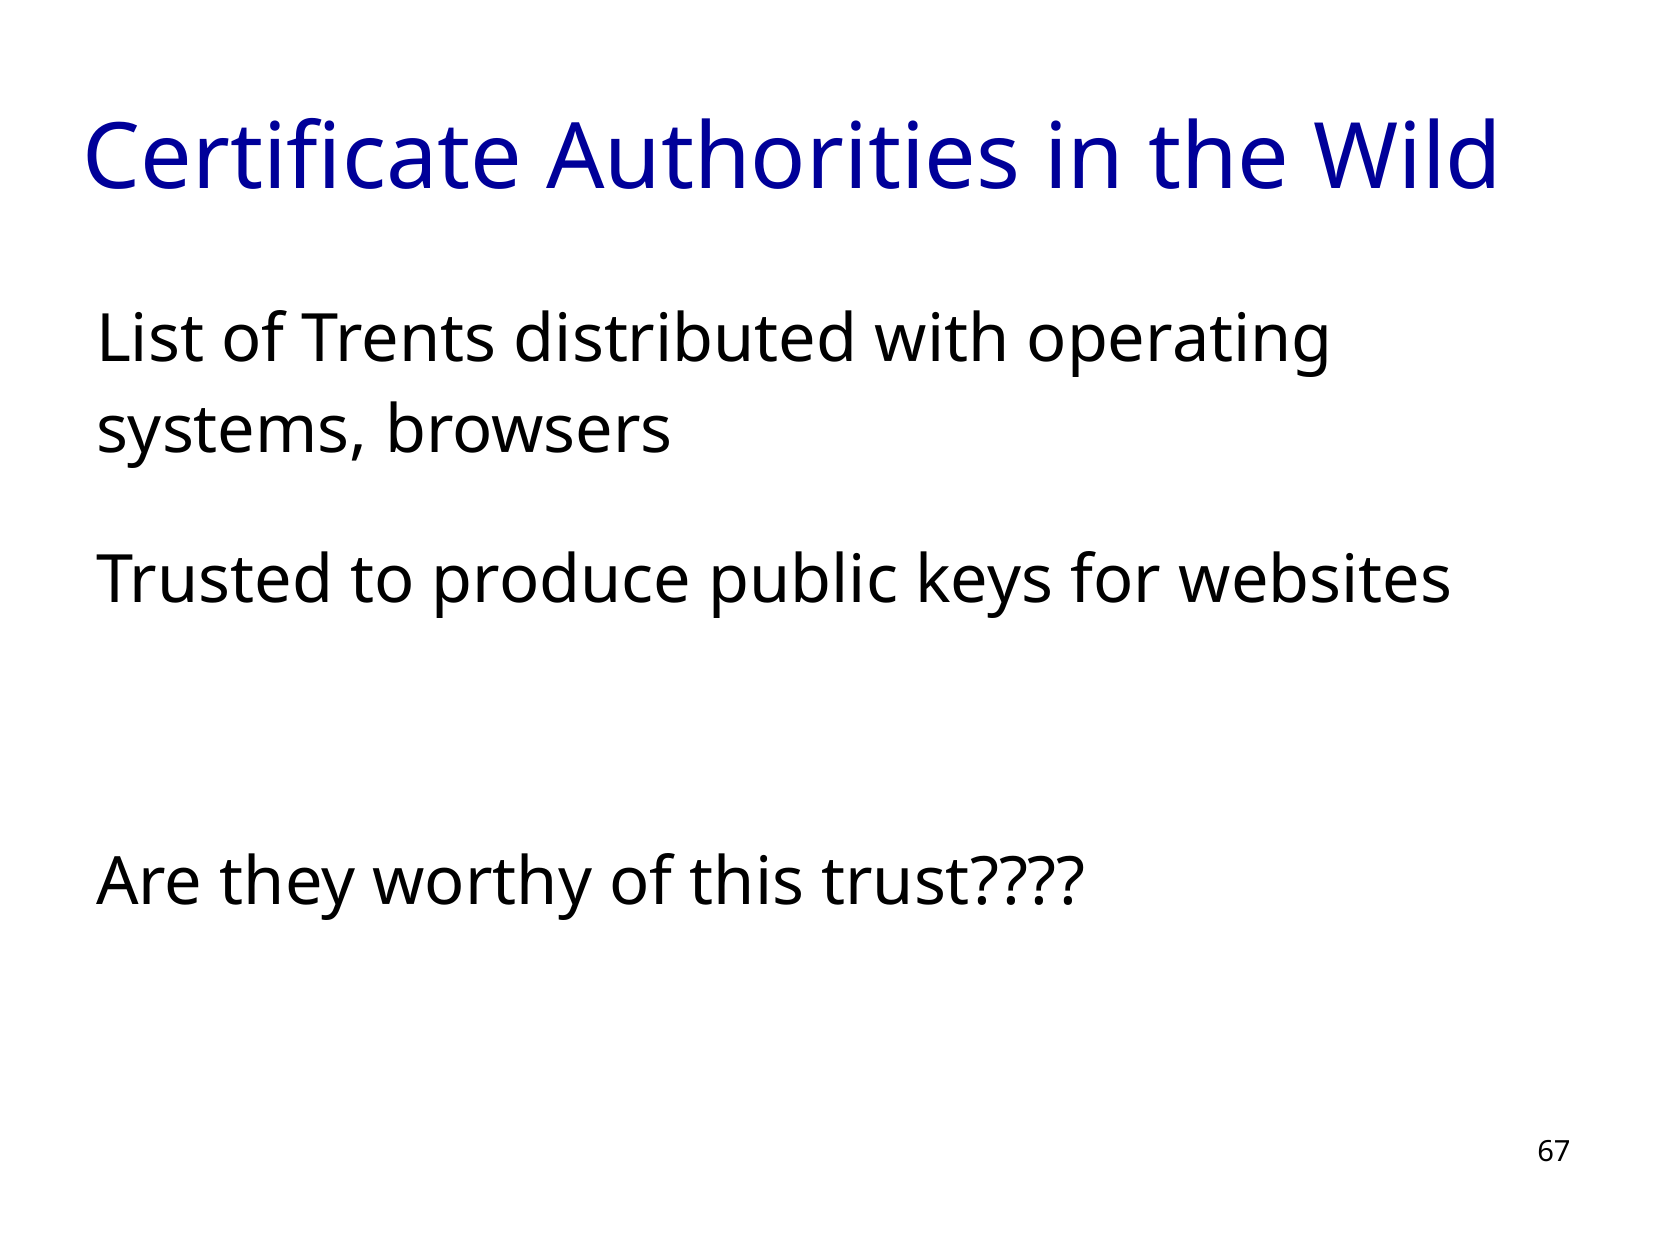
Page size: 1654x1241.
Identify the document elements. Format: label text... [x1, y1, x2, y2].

list List of Trents distributed with operating systems, browsers Trusted to produce public keys for websites Are they worthy of this trust???? [60, 290, 1571, 1096]
title Certificate Authorities in the Wild [82, 49, 1571, 257]
